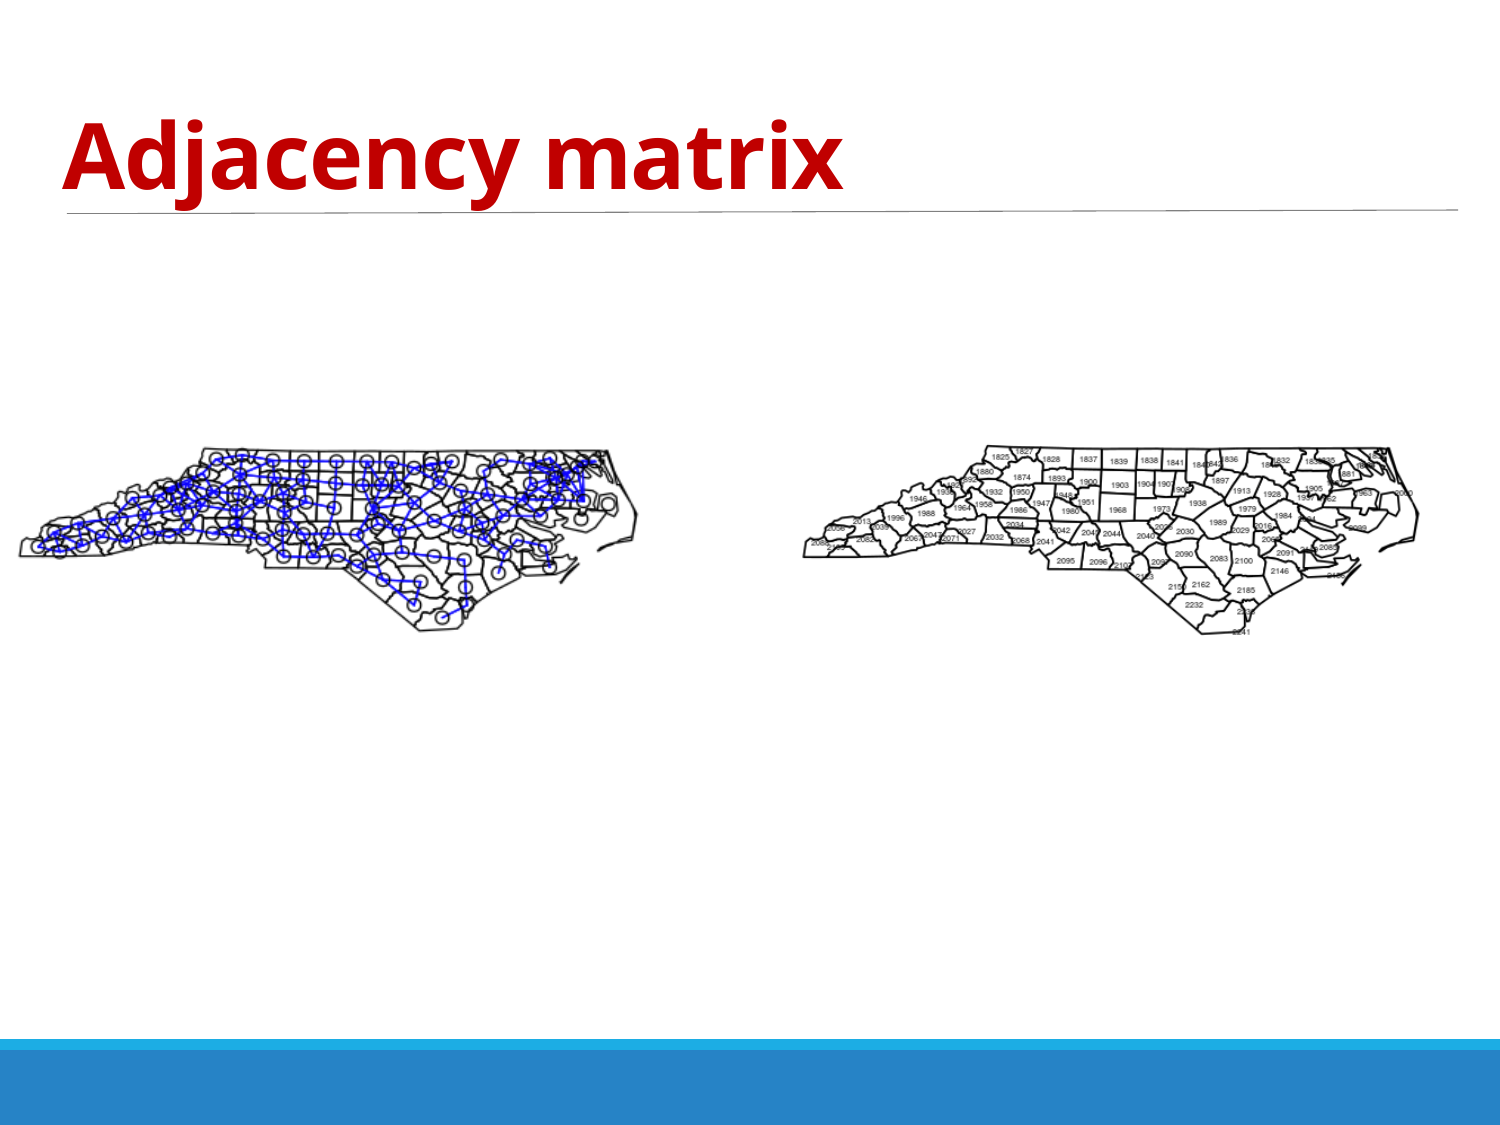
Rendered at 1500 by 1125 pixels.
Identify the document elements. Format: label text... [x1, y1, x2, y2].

picture [0, 214, 736, 901]
title Adjacency matrix [62, 58, 1471, 257]
picture [773, 269, 1449, 811]
